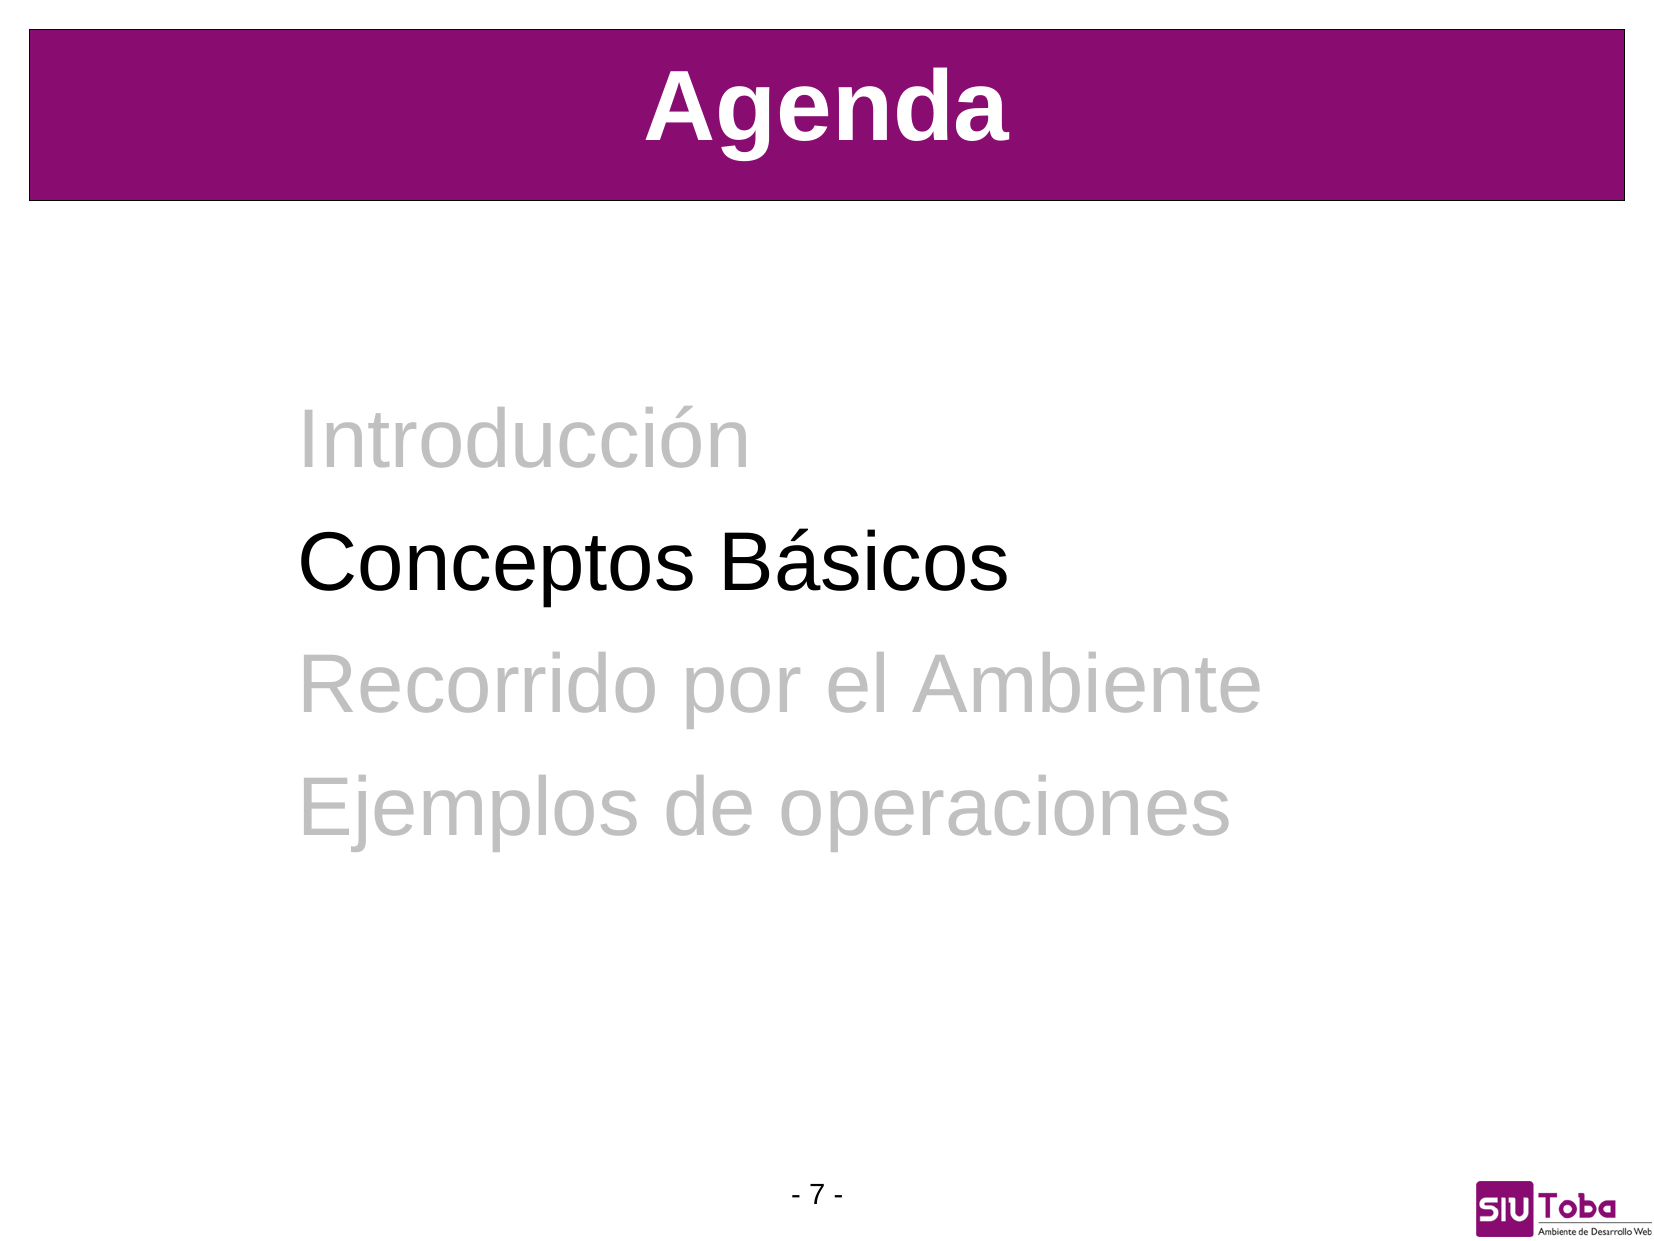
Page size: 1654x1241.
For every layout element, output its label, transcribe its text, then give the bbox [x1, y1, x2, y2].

picture [1476, 1181, 1652, 1237]
list Introducción Conceptos Básicos Recorrido por el Ambiente Ejemplos de operaciones [262, 392, 1493, 955]
title Agenda [59, 47, 1595, 166]
